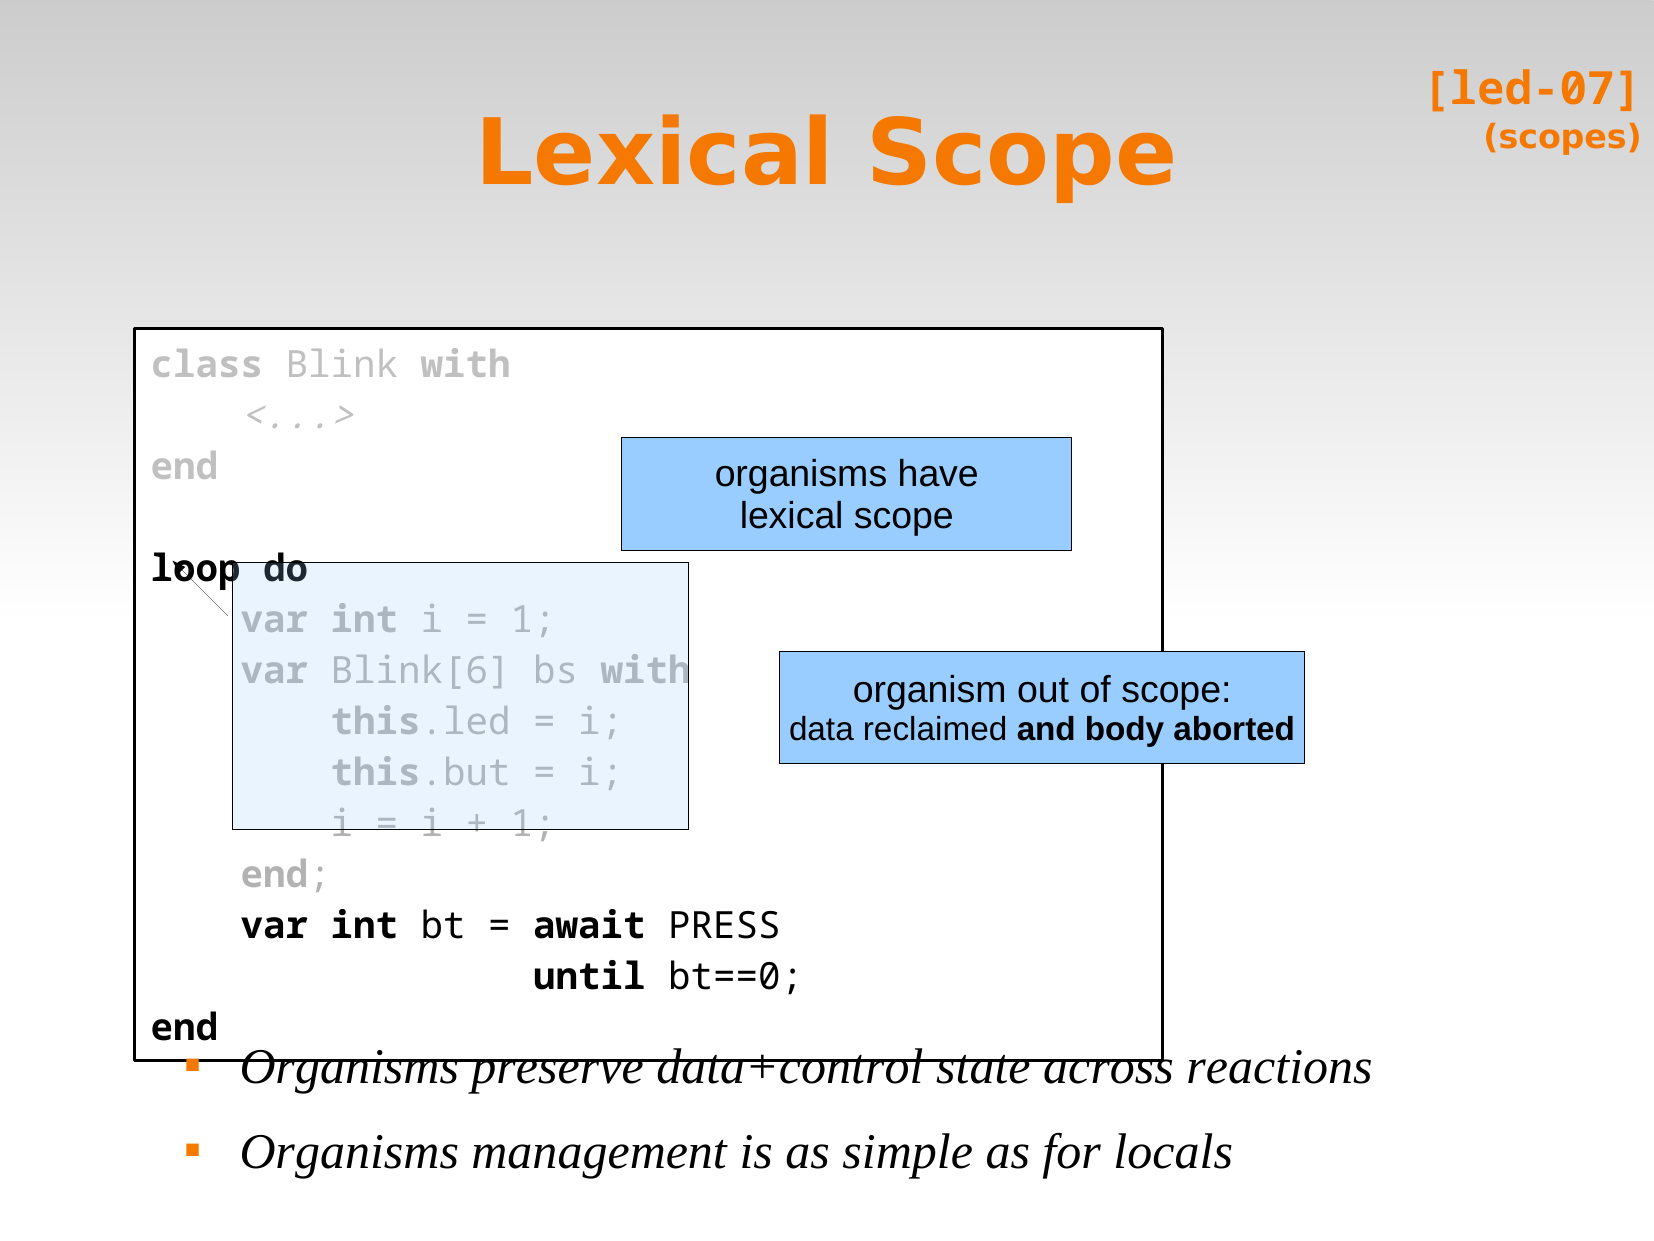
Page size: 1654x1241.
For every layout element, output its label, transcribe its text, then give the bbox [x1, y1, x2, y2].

text_box organism out of scope: data reclaimed and body aborted [779, 651, 1305, 764]
title Lexical Scope [82, 49, 1571, 257]
text_box [232, 562, 689, 830]
title [led-07] (scopes) [153, 2, 1643, 210]
list Organisms preserve data+control state across reactions Organisms management is as simple as for locals [97, 1038, 1545, 1241]
text_box class Blink with <...> end loop do var int i = 1; var Blink[6] bs with this.led = i; this.but = i; i = i + 1; end; var int bt = await PRESS until bt==0; end [134, 328, 1163, 971]
text_box organisms have lexical scope [621, 437, 1072, 551]
